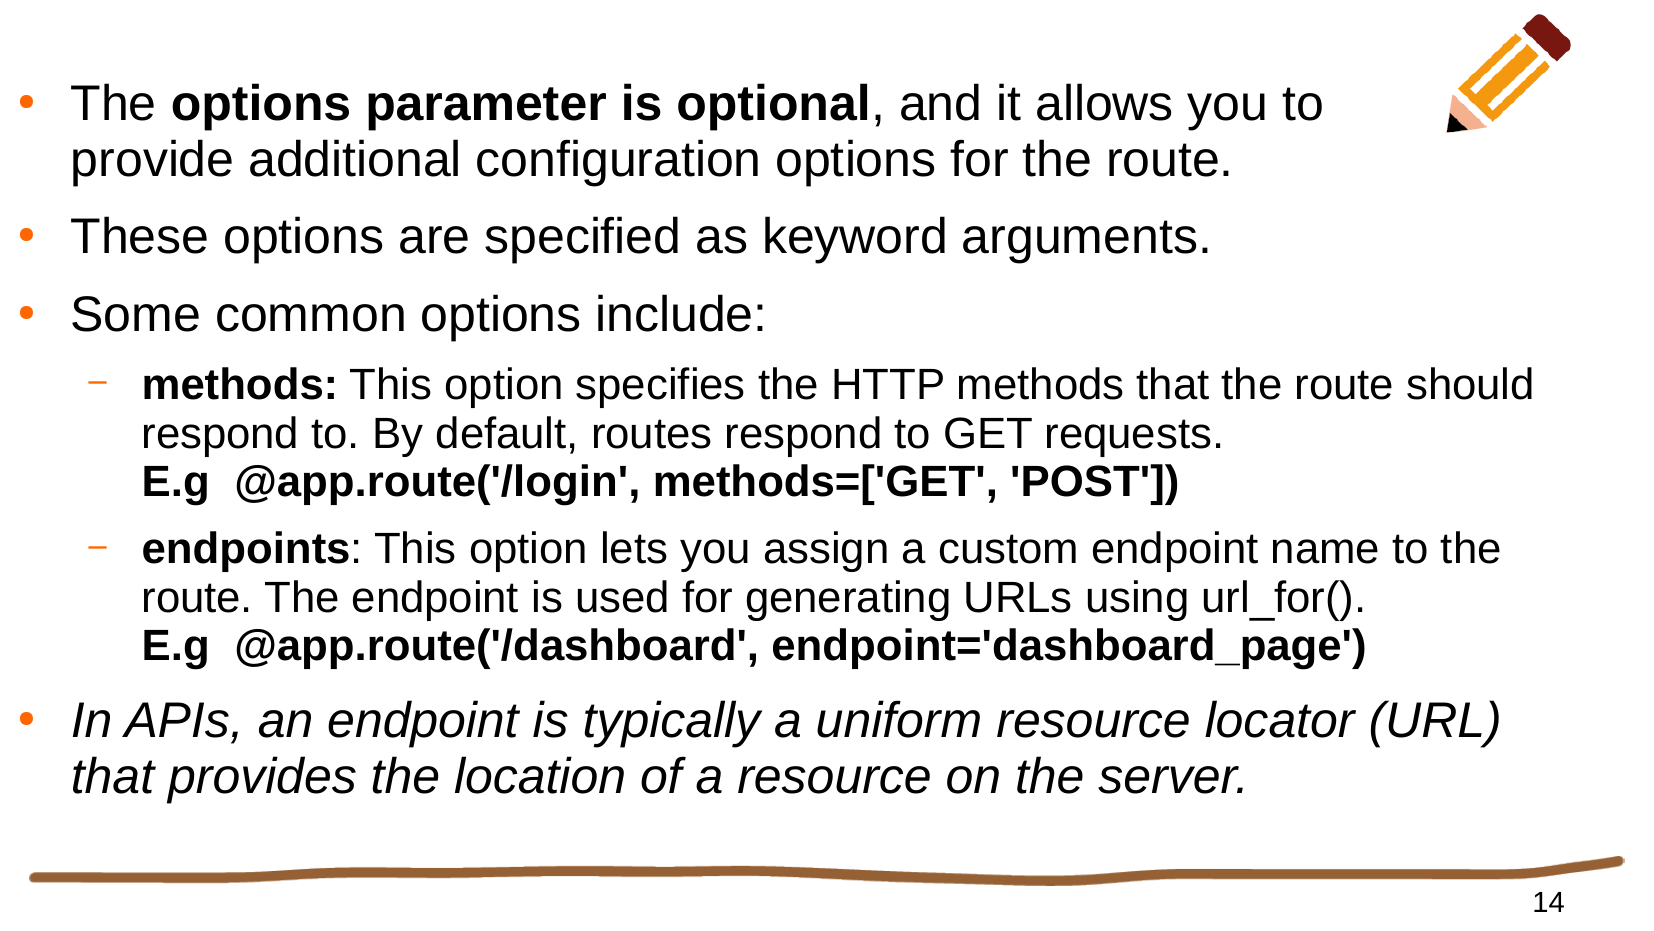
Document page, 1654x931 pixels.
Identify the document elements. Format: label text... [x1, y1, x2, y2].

picture [1538, 856, 1625, 886]
picture [1446, 14, 1571, 133]
list The options parameter is optional, and it allows you to provide additional configuration options for the route. These options are specified as keyword arguments. Some common options include: methods: This option specifies the HTTP methods that the route should respond to. By default, routes respond to GET requests. E.g @app.route('/login', methods=['GET', 'POST']) endpoints: This option lets you assign a custom endpoint name to the route. The endpoint is used for generating URLs using url_for(). E.g @app.route('/dashboard', endpoint='dashboard_page') In APIs, an endpoint is typically a uniform resource locator (URL) that provides the location of a resource on the server. [0, 75, 1538, 894]
